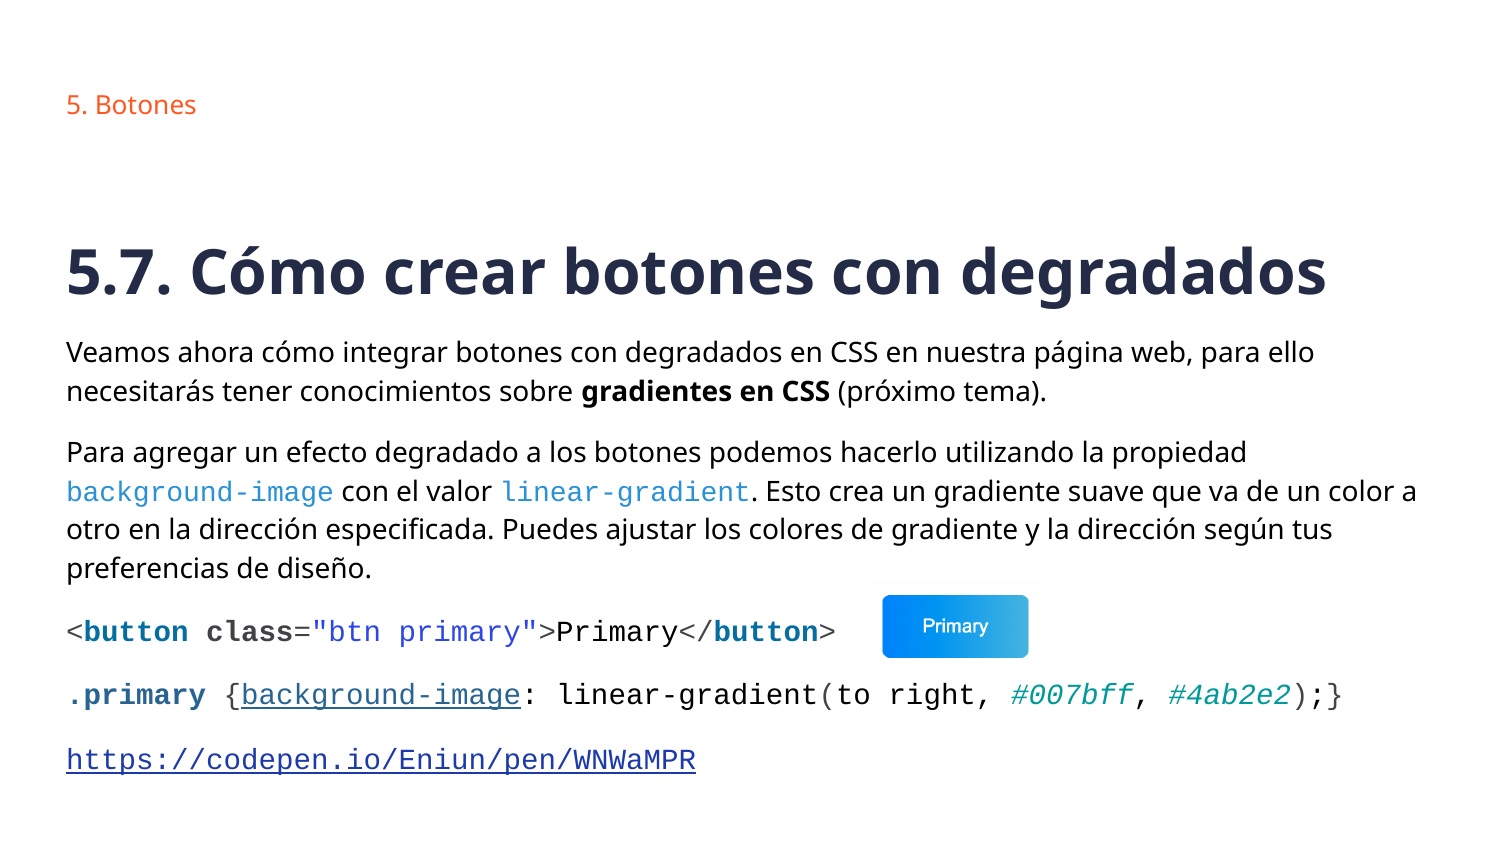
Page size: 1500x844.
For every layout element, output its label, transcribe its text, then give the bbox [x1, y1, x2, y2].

list 5.7. Cómo crear botones con degradados Veamos ahora cómo integrar botones con degradados en CSS en nuestra página web, para ello necesitarás tener conocimientos sobre gradientes en CSS (próximo tema). Para agregar un efecto degradado a los botones podemos hacerlo utilizando la propiedad background-image con el valor linear-gradient. Esto crea un gradiente suave que va de un color a otro en la dirección especificada. Puedes ajustar los colores de gradiente y la dirección según tus preferencias de diseño. <button class="btn primary">Primary</button> .primary {background-image: linear-gradient(to right, #007bff, #4ab2e2);} https://codepen.io/Eniun/pen/WNWaMPR [51, 189, 1449, 822]
picture [870, 581, 1046, 676]
title 5. Botones [51, 72, 1449, 167]
